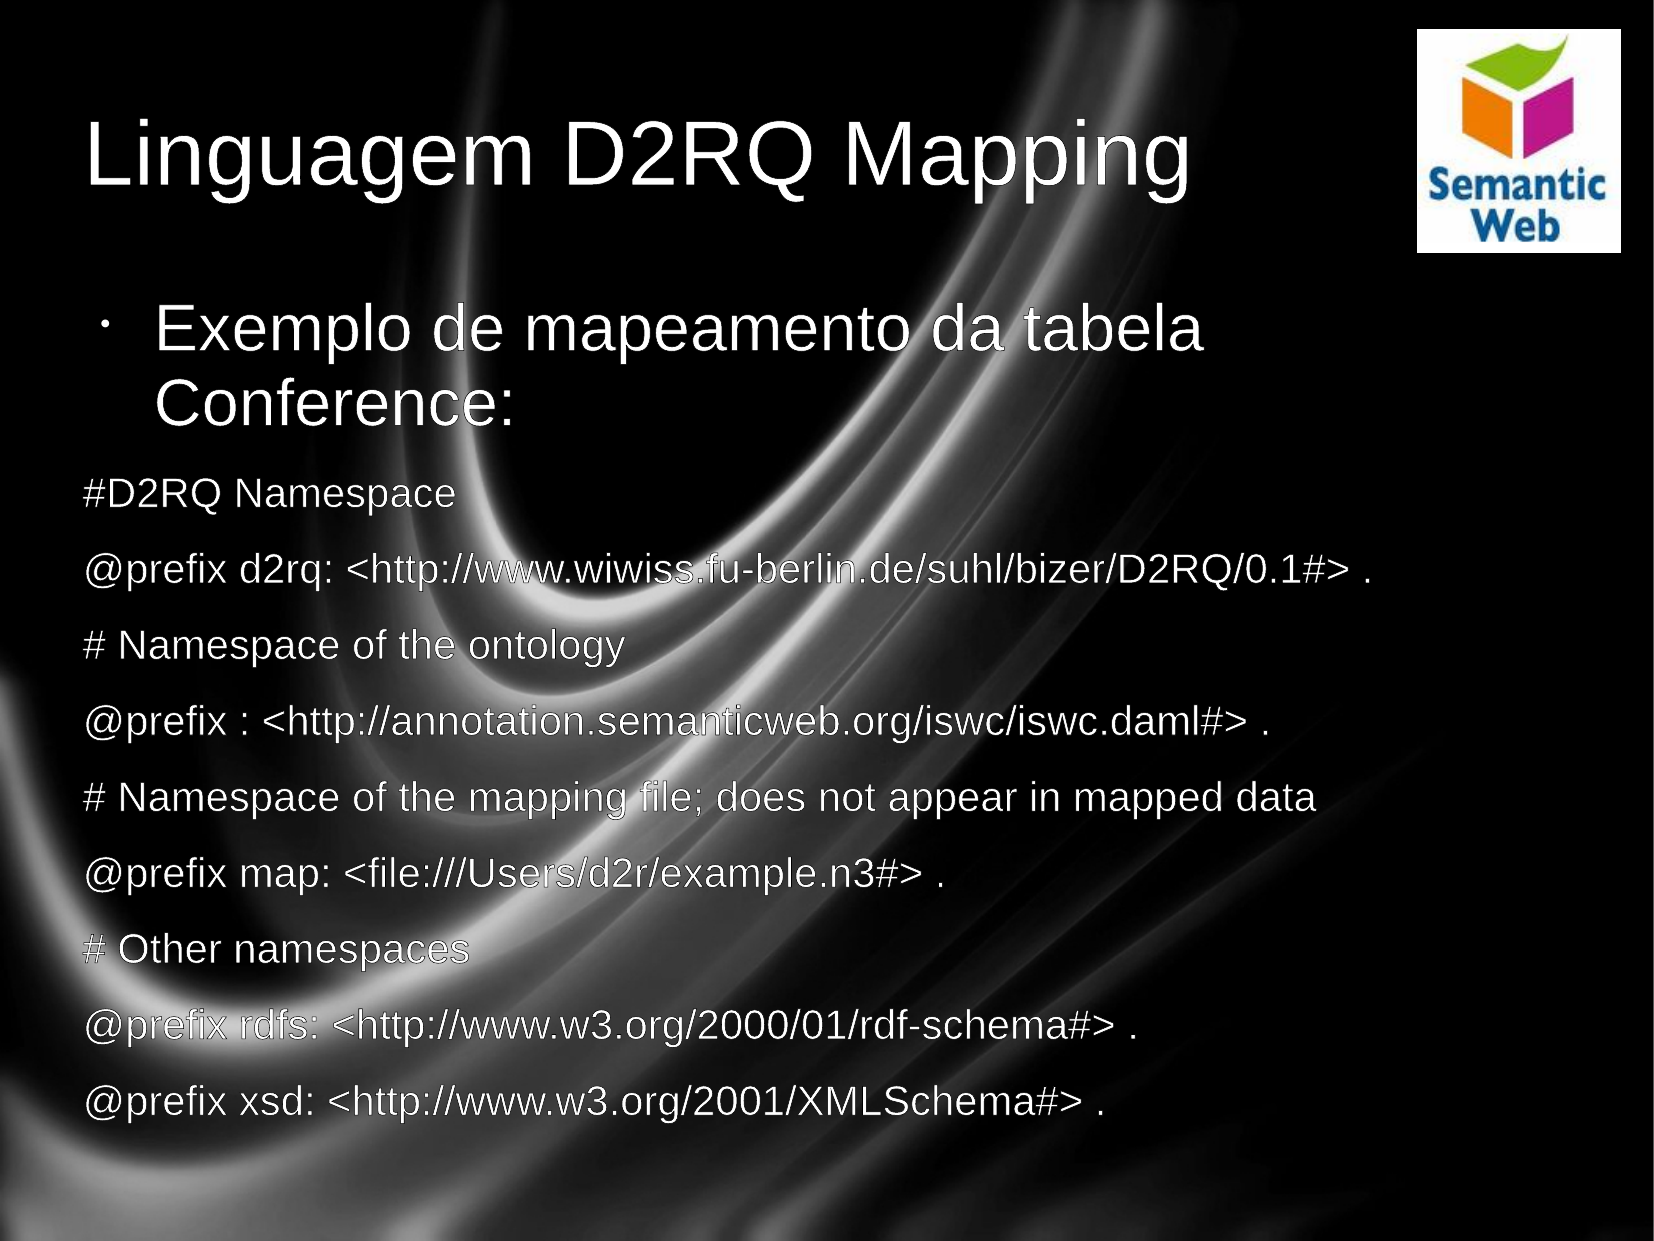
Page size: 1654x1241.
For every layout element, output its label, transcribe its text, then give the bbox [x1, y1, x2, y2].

title Linguagem D2RQ Mapping [82, 49, 1359, 257]
picture [0, 0, 1654, 1241]
list Exemplo de mapeamento da tabela Conference: #D2RQ Namespace @prefix d2rq: <http://www.wiwiss.fu-berlin.de/suhl/bizer/D2RQ/0.1#> . # Namespace of the ontology @prefix : <http://annotation.semanticweb.org/iswc/iswc.daml#> . # Namespace of the mapping file; does not appear in mapped data @prefix map: <file:///Users/d2r/example.n3#> . # Other namespaces @prefix rdfs: <http://www.w3.org/2000/01/rdf-schema#> . @prefix xsd: <http://www.w3.org/2001/XMLSchema#> . [82, 290, 1571, 1127]
